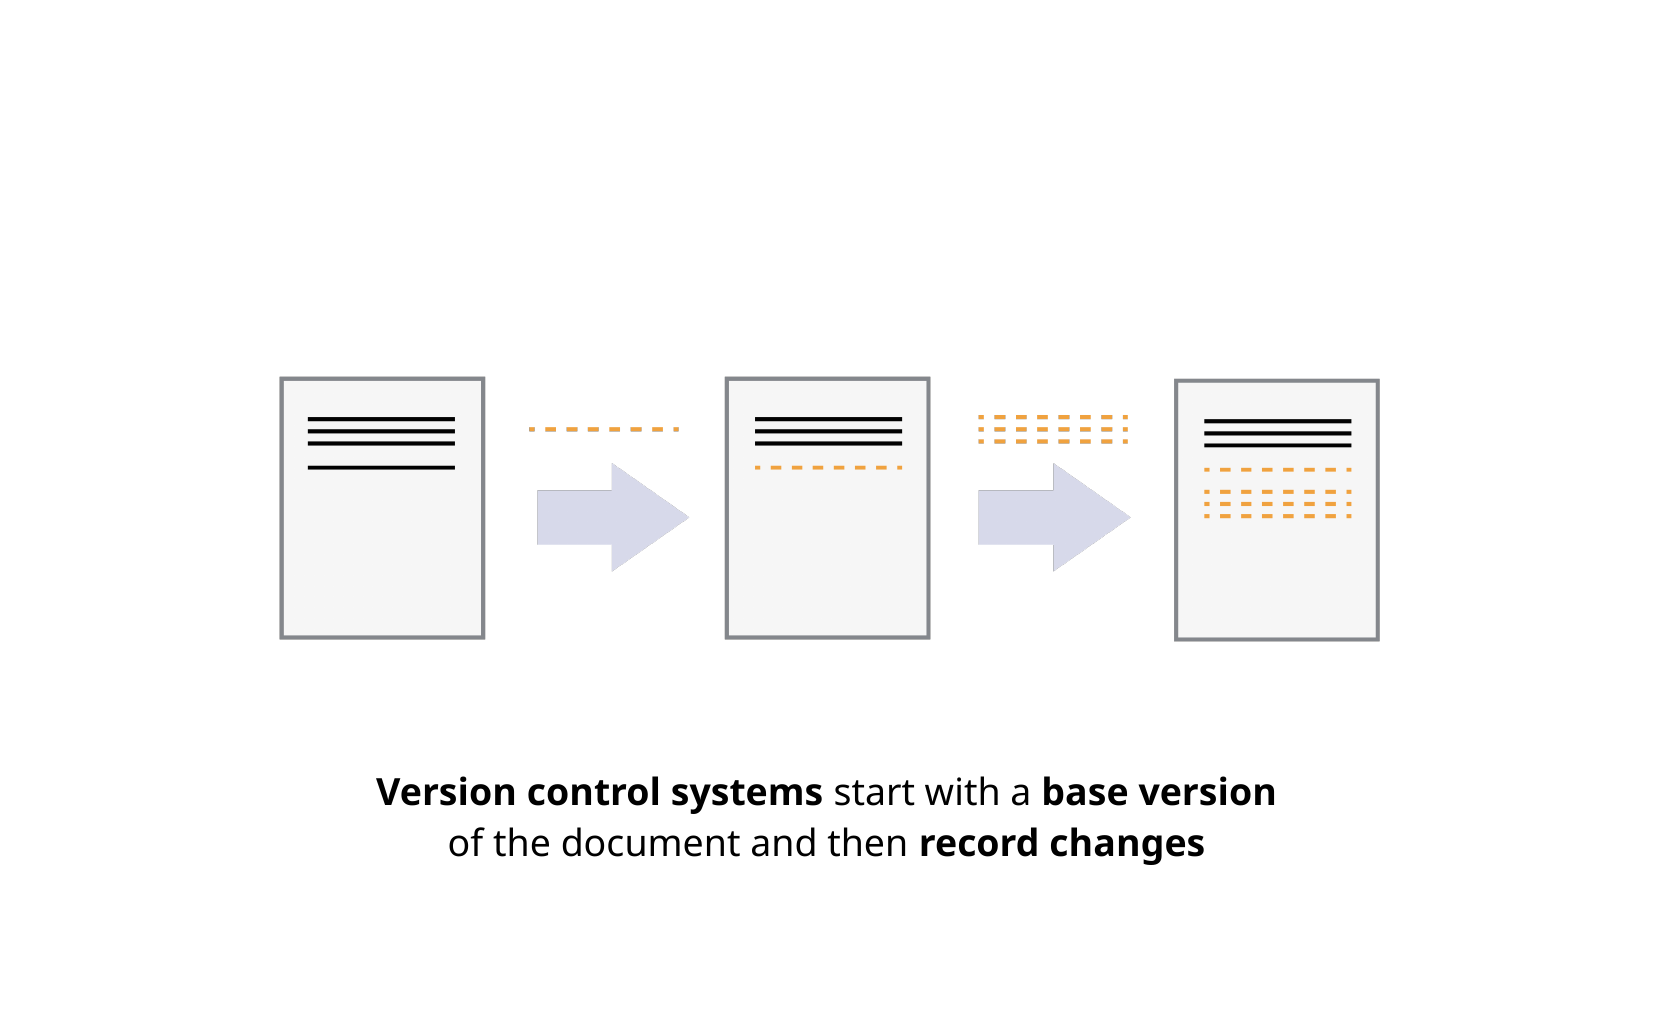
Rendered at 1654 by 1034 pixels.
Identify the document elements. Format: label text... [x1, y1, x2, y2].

text_box Version control systems start with a base version of the document and then record changes [280, 758, 1374, 864]
picture [207, 318, 1446, 715]
